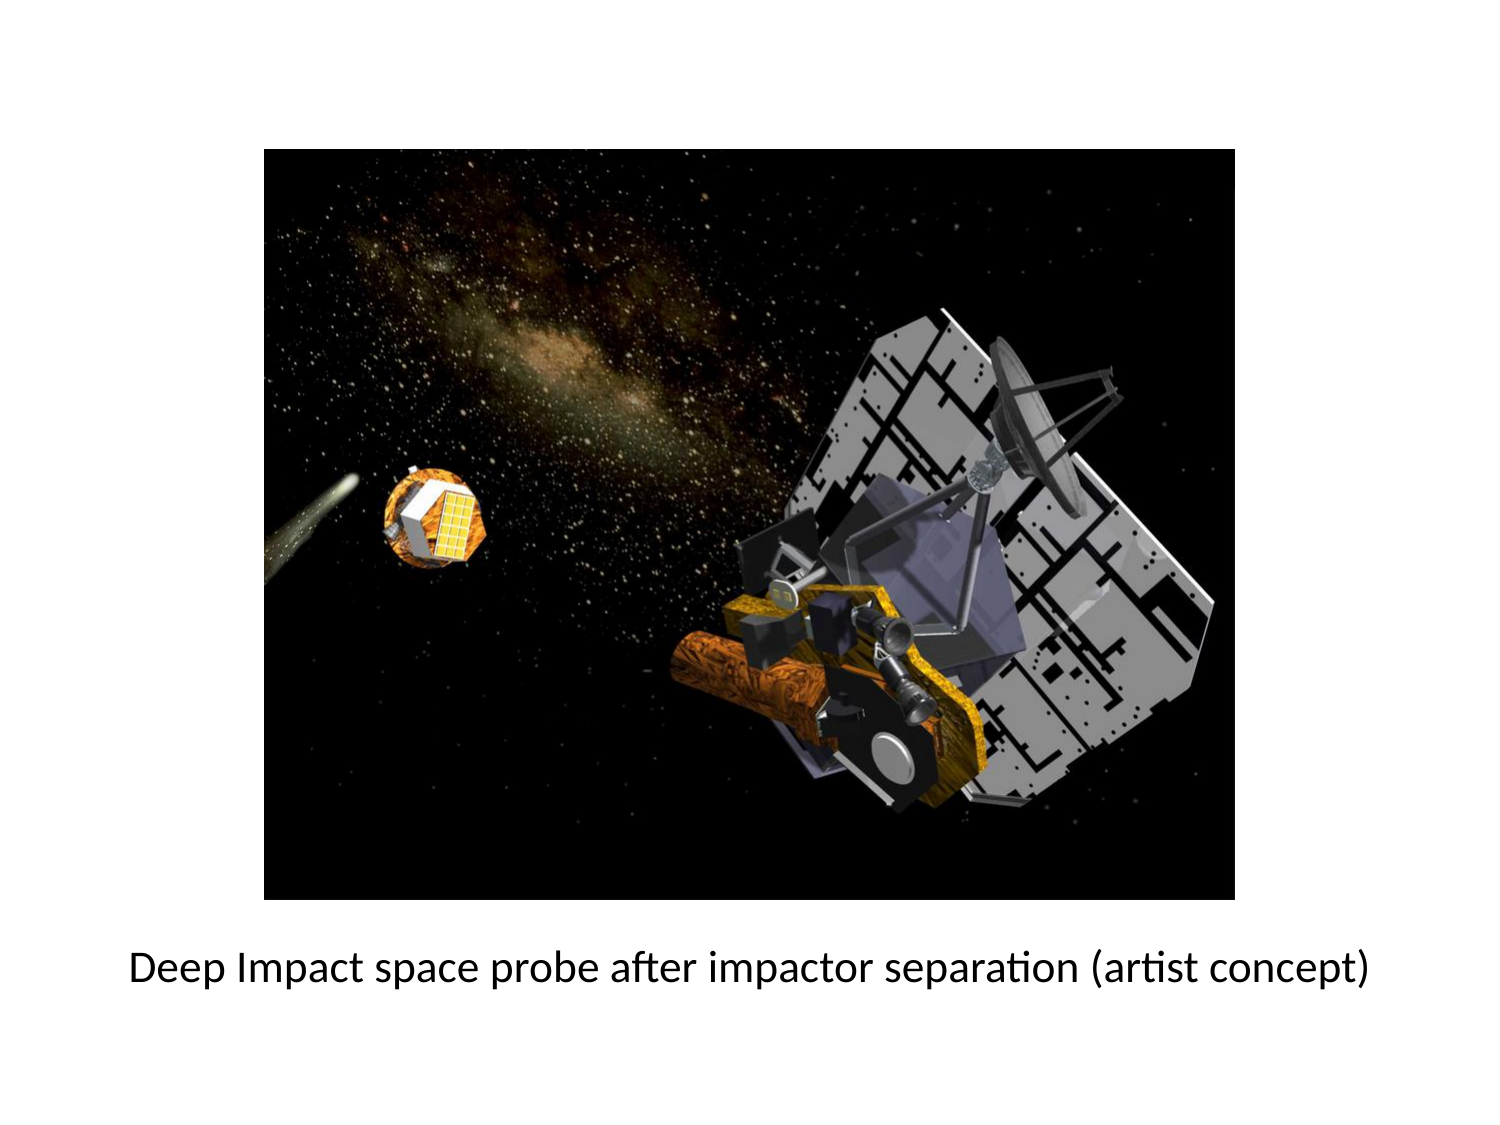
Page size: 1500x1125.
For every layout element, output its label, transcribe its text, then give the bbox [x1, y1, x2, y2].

text_box Deep Impact space probe after impactor separation (artist concept) [113, 929, 1387, 1000]
picture [264, 149, 1235, 900]
